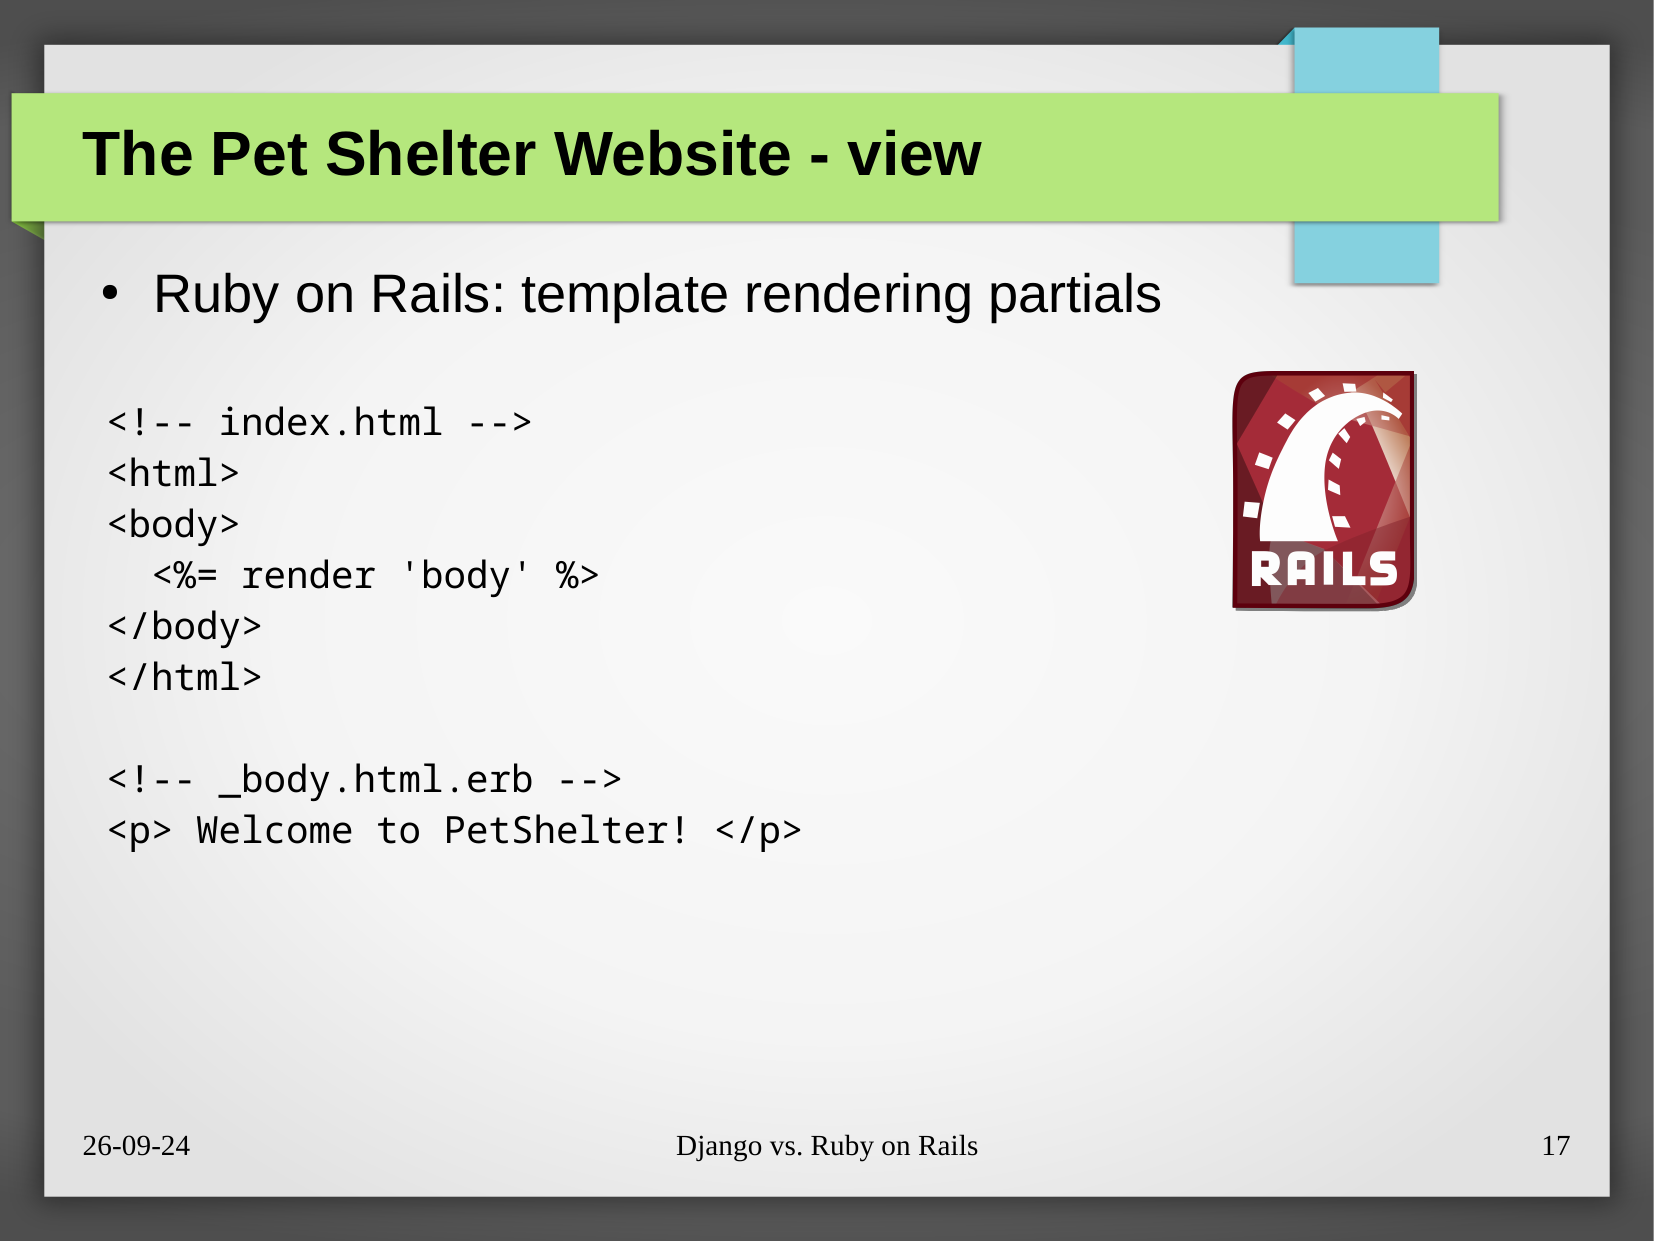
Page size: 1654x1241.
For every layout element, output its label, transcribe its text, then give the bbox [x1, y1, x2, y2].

title The Pet Shelter Website - view [82, 94, 1264, 213]
picture [0, 0, 1654, 1241]
list Ruby on Rails: template rendering partials [82, 263, 1571, 337]
list <!-- index.html --> <html> <body> <%= render 'body' %> </body> </html> <!-- _body.html.erb --> <p> Welcome to PetShelter! </p> [82, 366, 1571, 1052]
